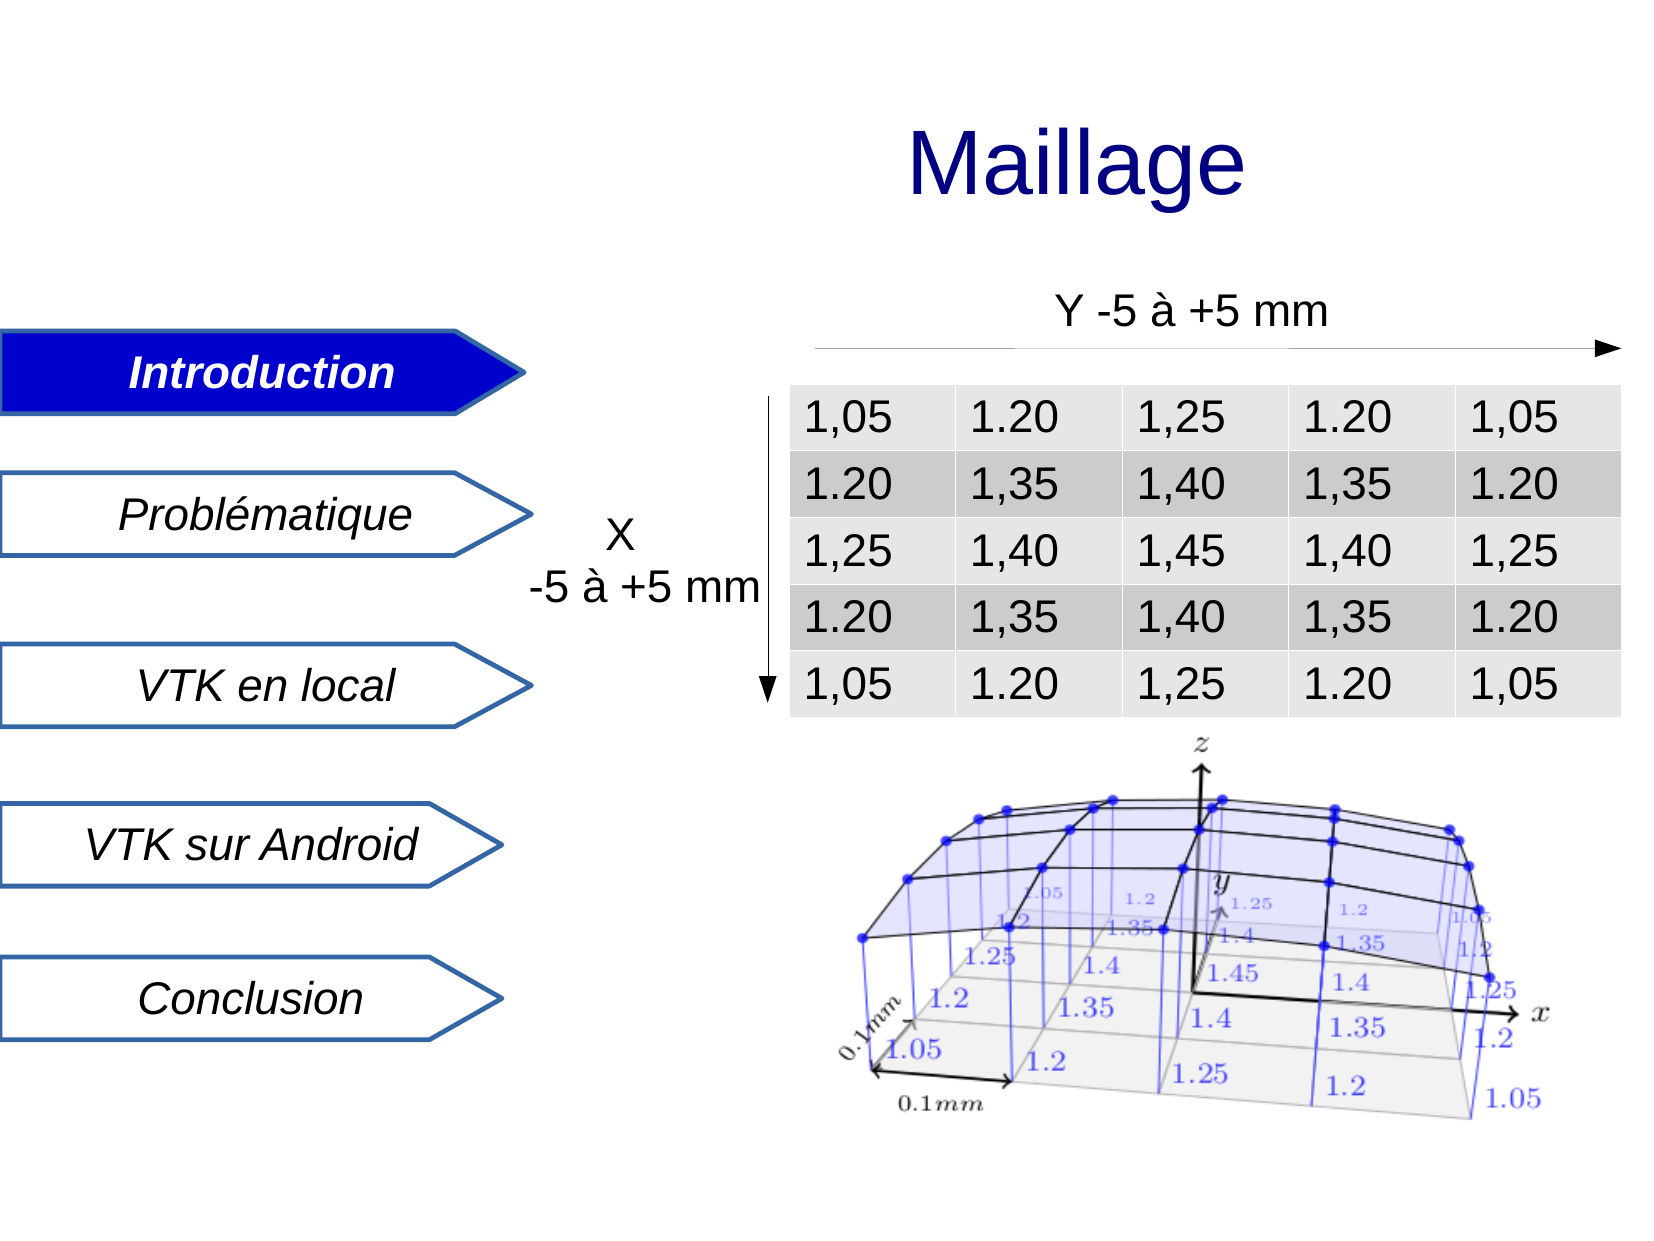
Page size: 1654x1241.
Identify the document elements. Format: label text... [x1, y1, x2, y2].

table_cell 1,05 [1456, 651, 1621, 717]
table_cell 1,25 [1123, 651, 1288, 717]
table_cell 1,45 [1123, 518, 1288, 584]
title Maillage [524, 59, 1630, 267]
table_cell 1.20 [790, 585, 955, 650]
table_cell 1,25 [1456, 518, 1621, 584]
table_header 1.20 [1289, 385, 1455, 450]
table_cell 1,05 [790, 651, 955, 717]
table_cell 1,40 [956, 518, 1122, 584]
table_cell 1.20 [1289, 651, 1455, 717]
table_cell 1,35 [956, 585, 1122, 650]
table_header 1,05 [1456, 385, 1621, 450]
table_header 1,25 [1123, 385, 1288, 450]
table_cell 1,25 [790, 518, 955, 584]
table_cell 1,35 [1289, 451, 1455, 517]
table_cell 1.20 [1456, 585, 1621, 650]
text_box Conclusion [0, 957, 502, 1040]
table_cell 1,40 [1123, 585, 1288, 650]
text_box VTK sur Android [0, 803, 502, 887]
table_cell 1,35 [956, 451, 1122, 517]
text_box X -5 à +5 mm [513, 501, 789, 691]
table_cell 1,40 [1123, 451, 1288, 517]
text_box Y -5 à +5 mm [1039, 277, 1441, 344]
table_header 1,05 [790, 385, 955, 450]
table_header 1.20 [956, 385, 1122, 450]
table_cell 1,40 [1289, 518, 1455, 584]
picture [779, 732, 1583, 1134]
table_cell 1.20 [1456, 451, 1621, 517]
table_cell 1.20 [956, 651, 1122, 717]
table_cell 1.20 [790, 451, 955, 517]
text_box Introduction [0, 331, 525, 414]
text_box Problématique [0, 472, 513, 556]
table_cell 1,35 [1289, 585, 1455, 650]
text_box VTK en local [0, 644, 522, 727]
